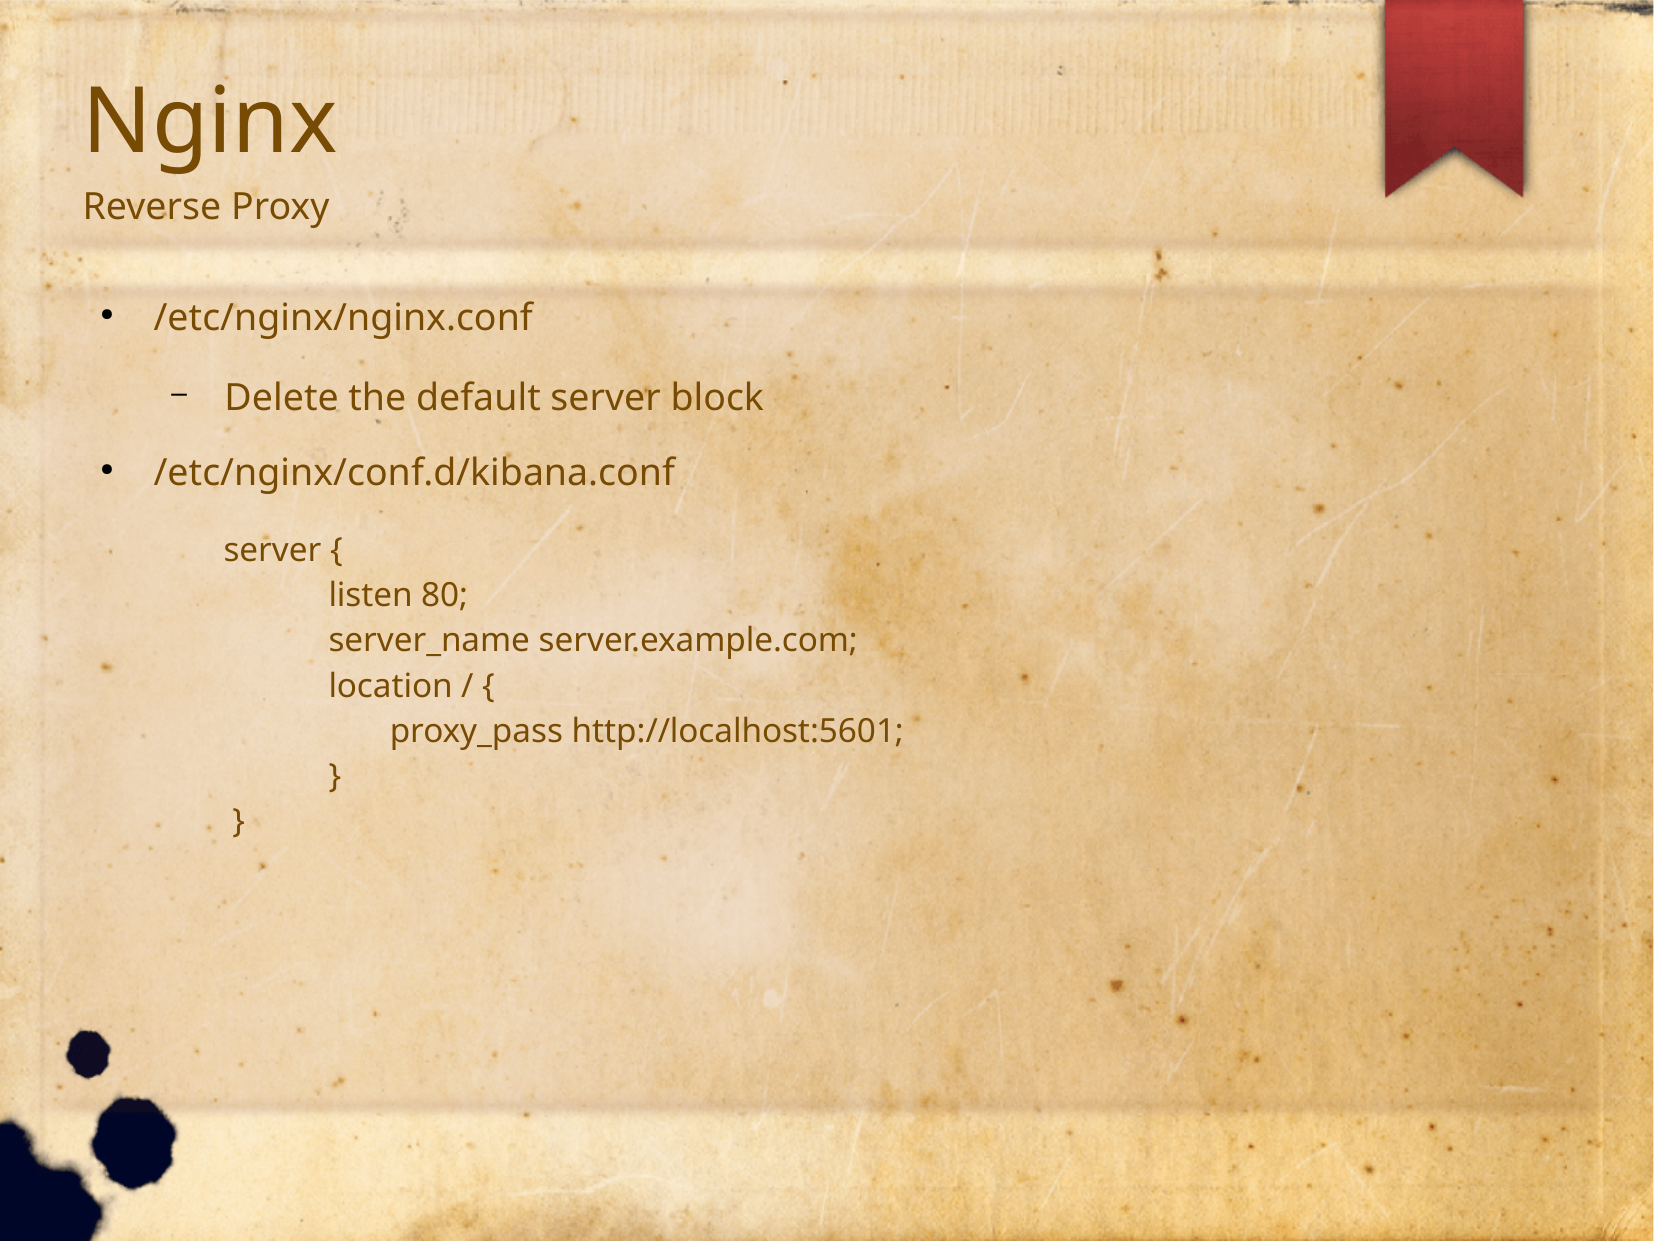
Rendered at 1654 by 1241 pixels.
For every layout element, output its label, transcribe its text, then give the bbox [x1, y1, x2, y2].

list /etc/nginx/nginx.conf Delete the default server block /etc/nginx/conf.d/kibana.conf server { listen 80; server_name server.example.com; location / { proxy_pass http://localhost:5601; } } [82, 290, 1538, 1063]
picture [0, 0, 1654, 1241]
title Nginx Reverse Proxy [82, 49, 1347, 237]
